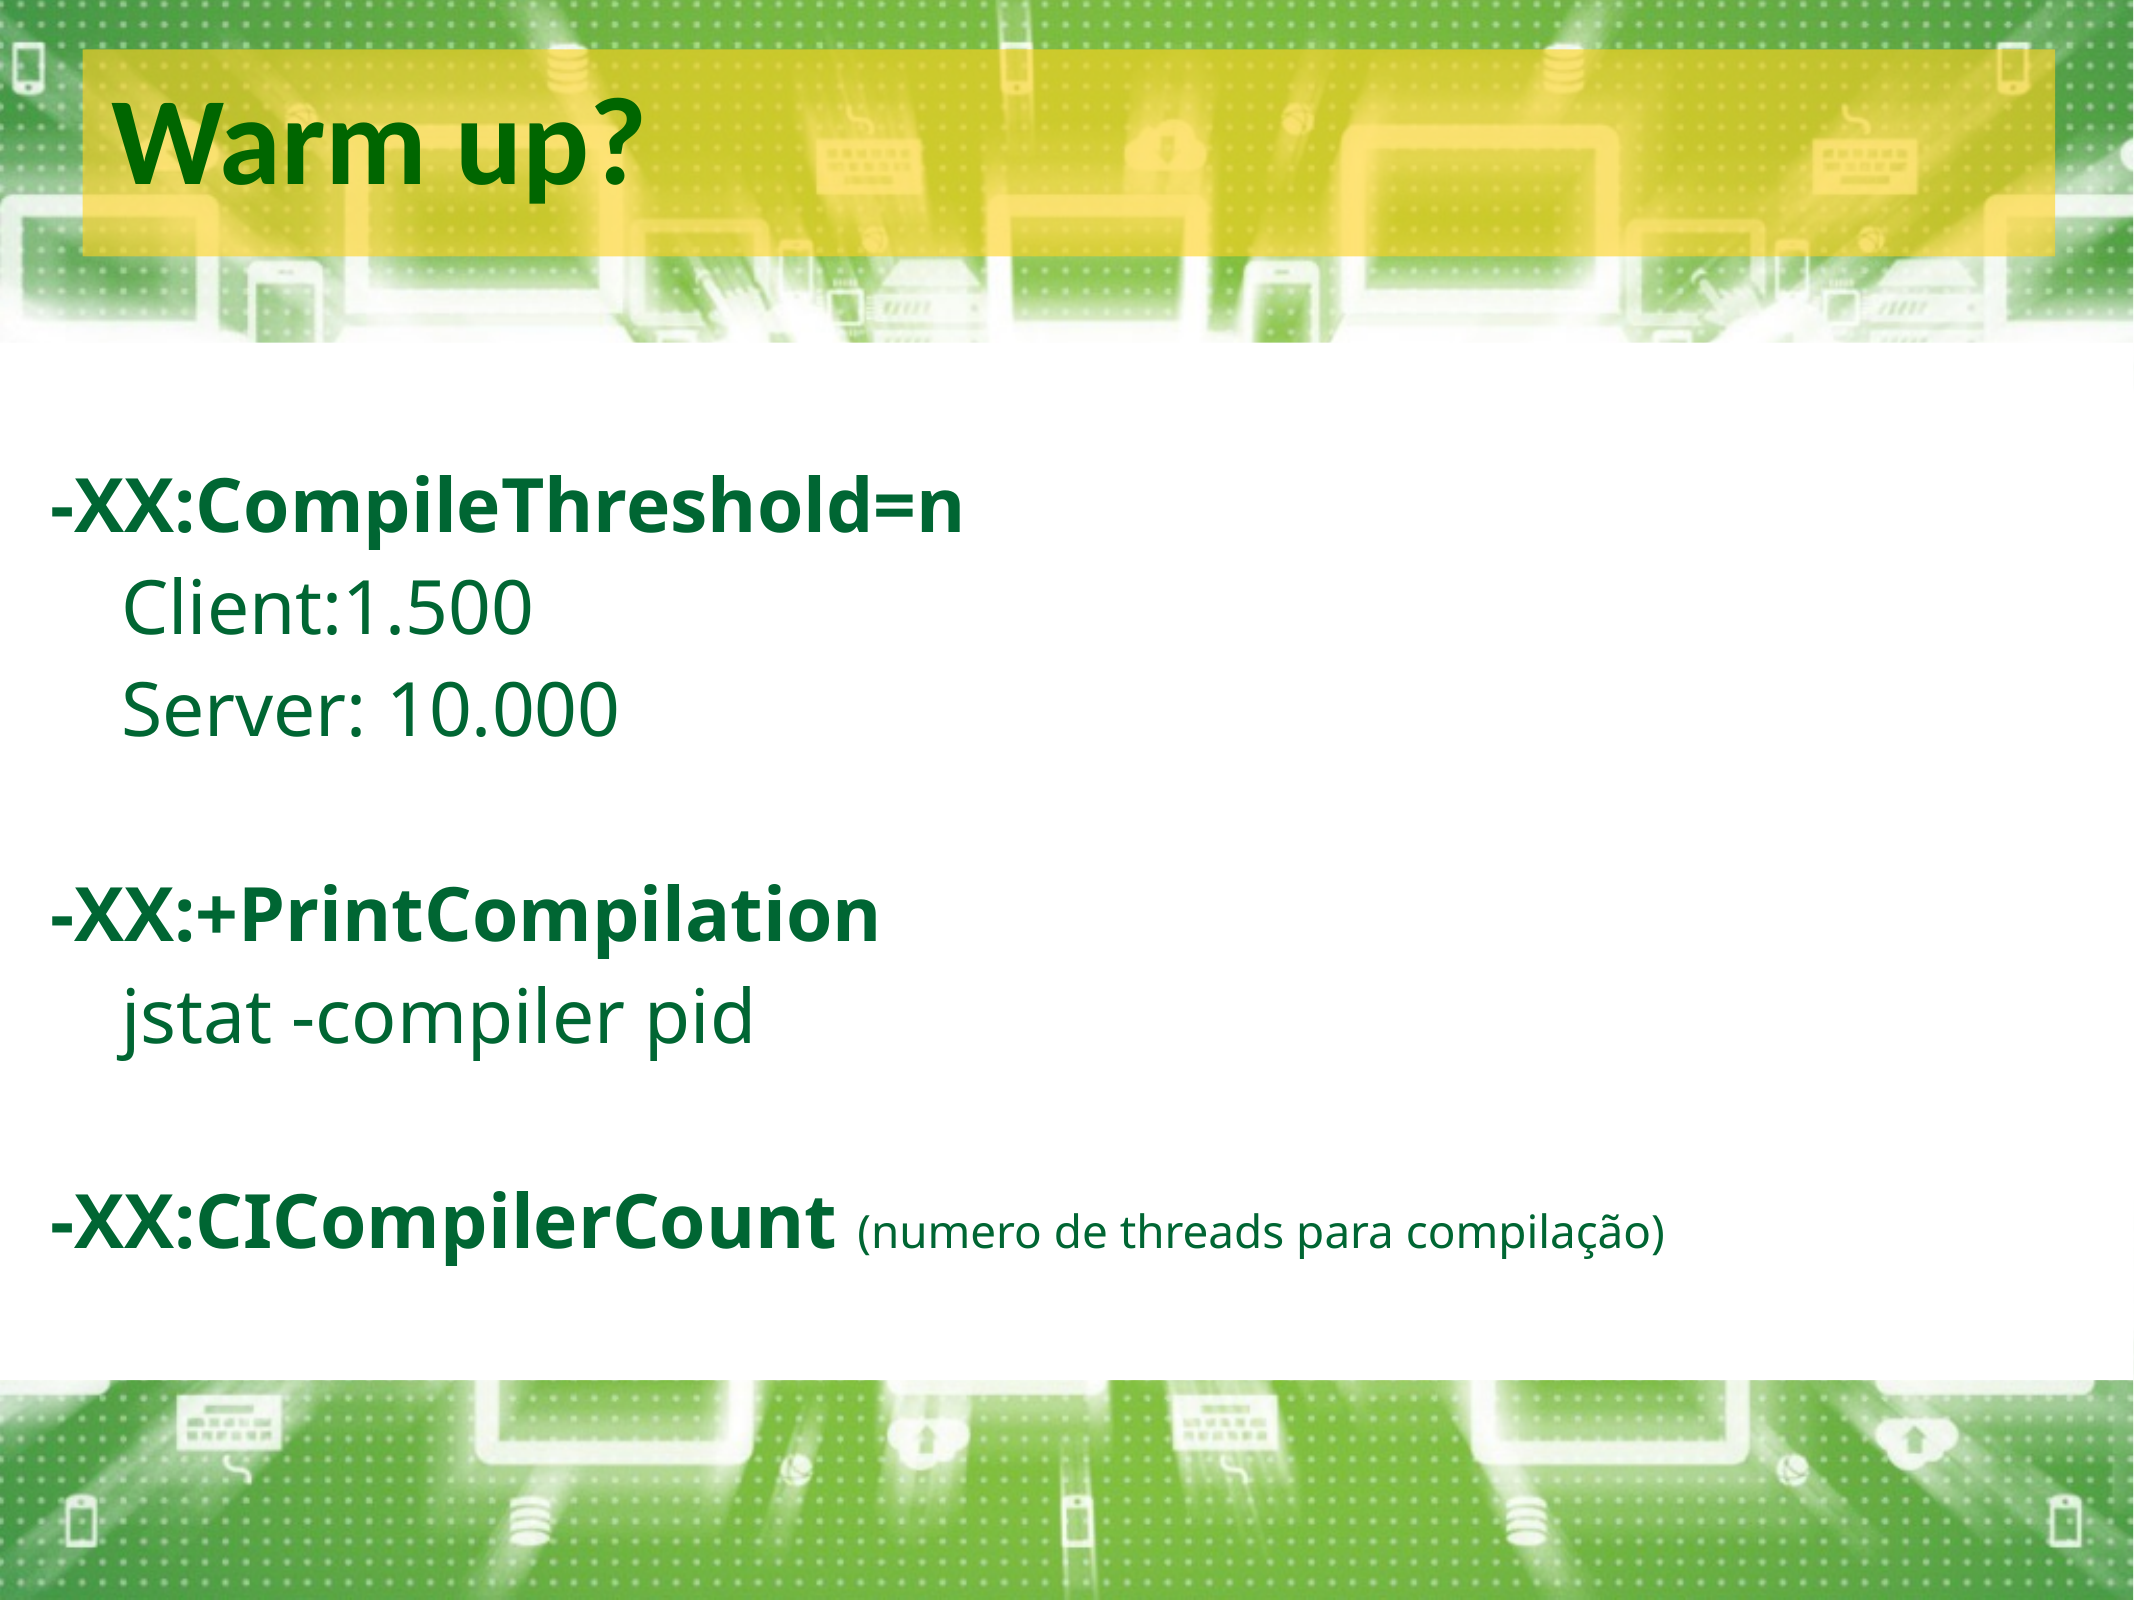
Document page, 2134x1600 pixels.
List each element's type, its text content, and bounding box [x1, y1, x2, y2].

title Warm up? [82, 49, 2056, 257]
picture [0, 0, 2134, 342]
picture [0, 1381, 2134, 1600]
text_box -XX:CompileThreshold=n Client:1.500 Server: 10.000 -XX:+PrintCompilation jstat -compiler pid -XX:CICompilerCount (numero de threads para compilação) [0, 342, 2134, 1270]
